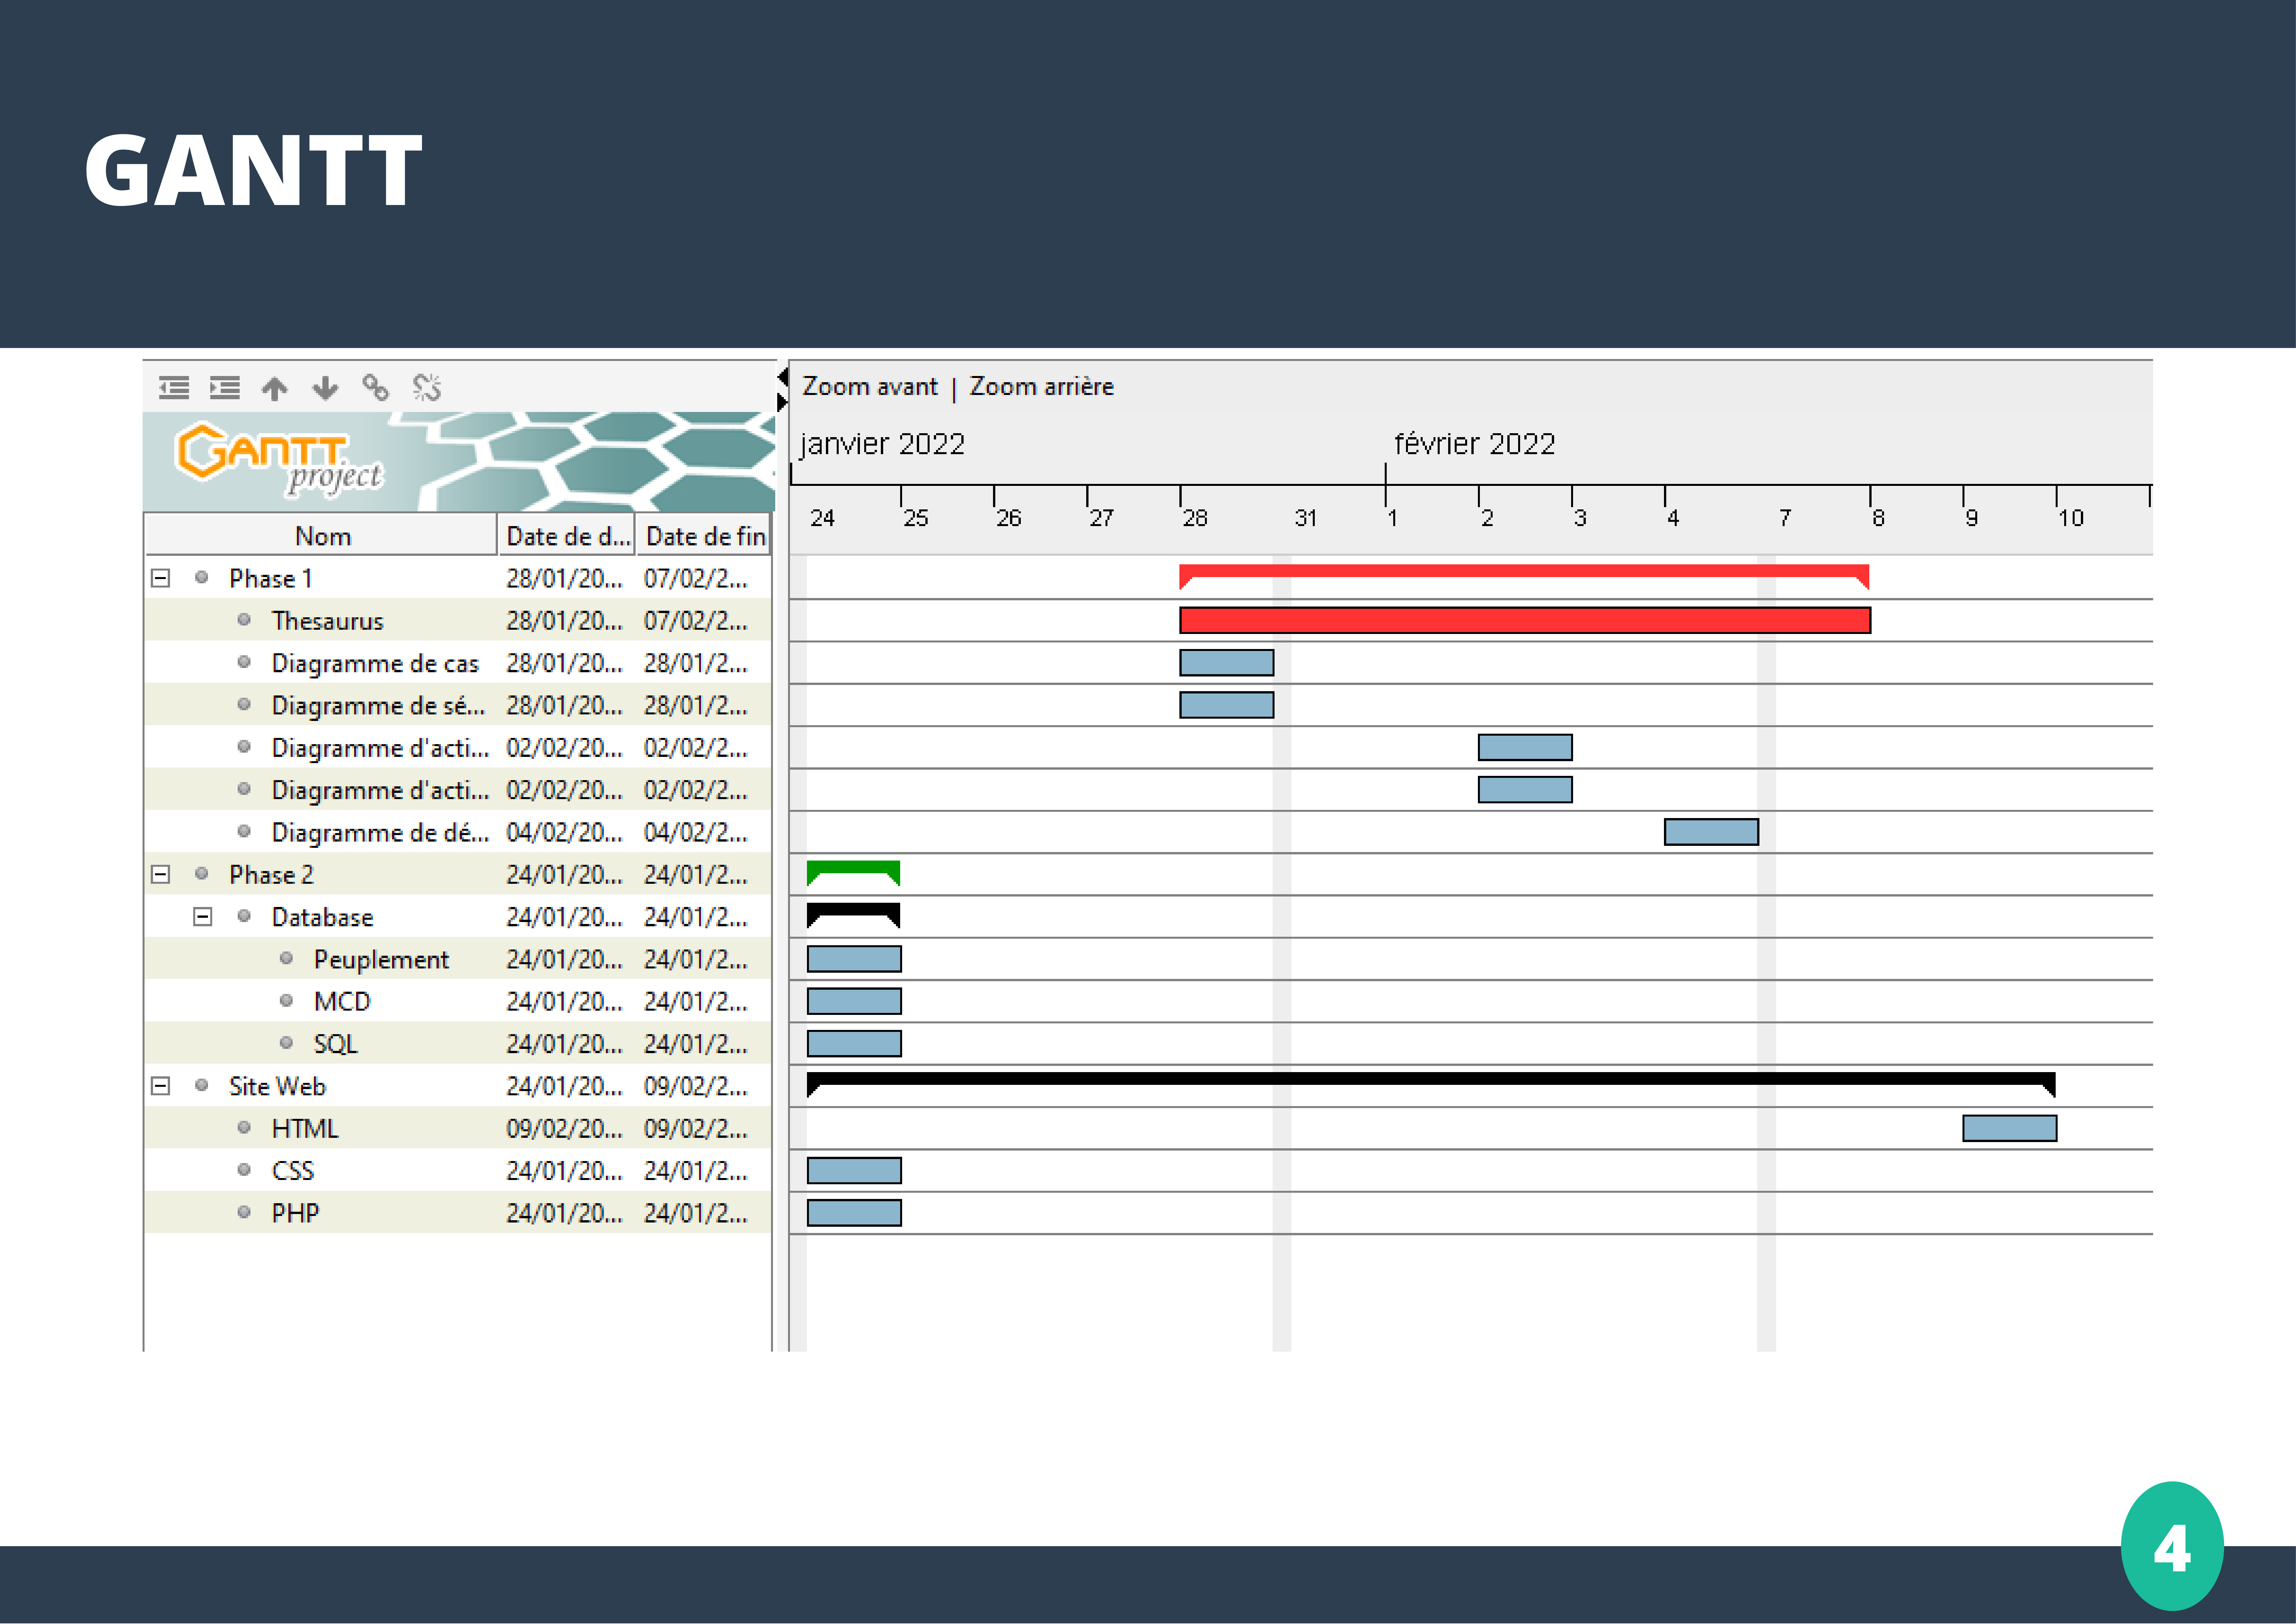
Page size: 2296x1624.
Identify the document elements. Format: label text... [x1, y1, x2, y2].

picture [143, 357, 2153, 1352]
title GANTT [82, 64, 2214, 270]
